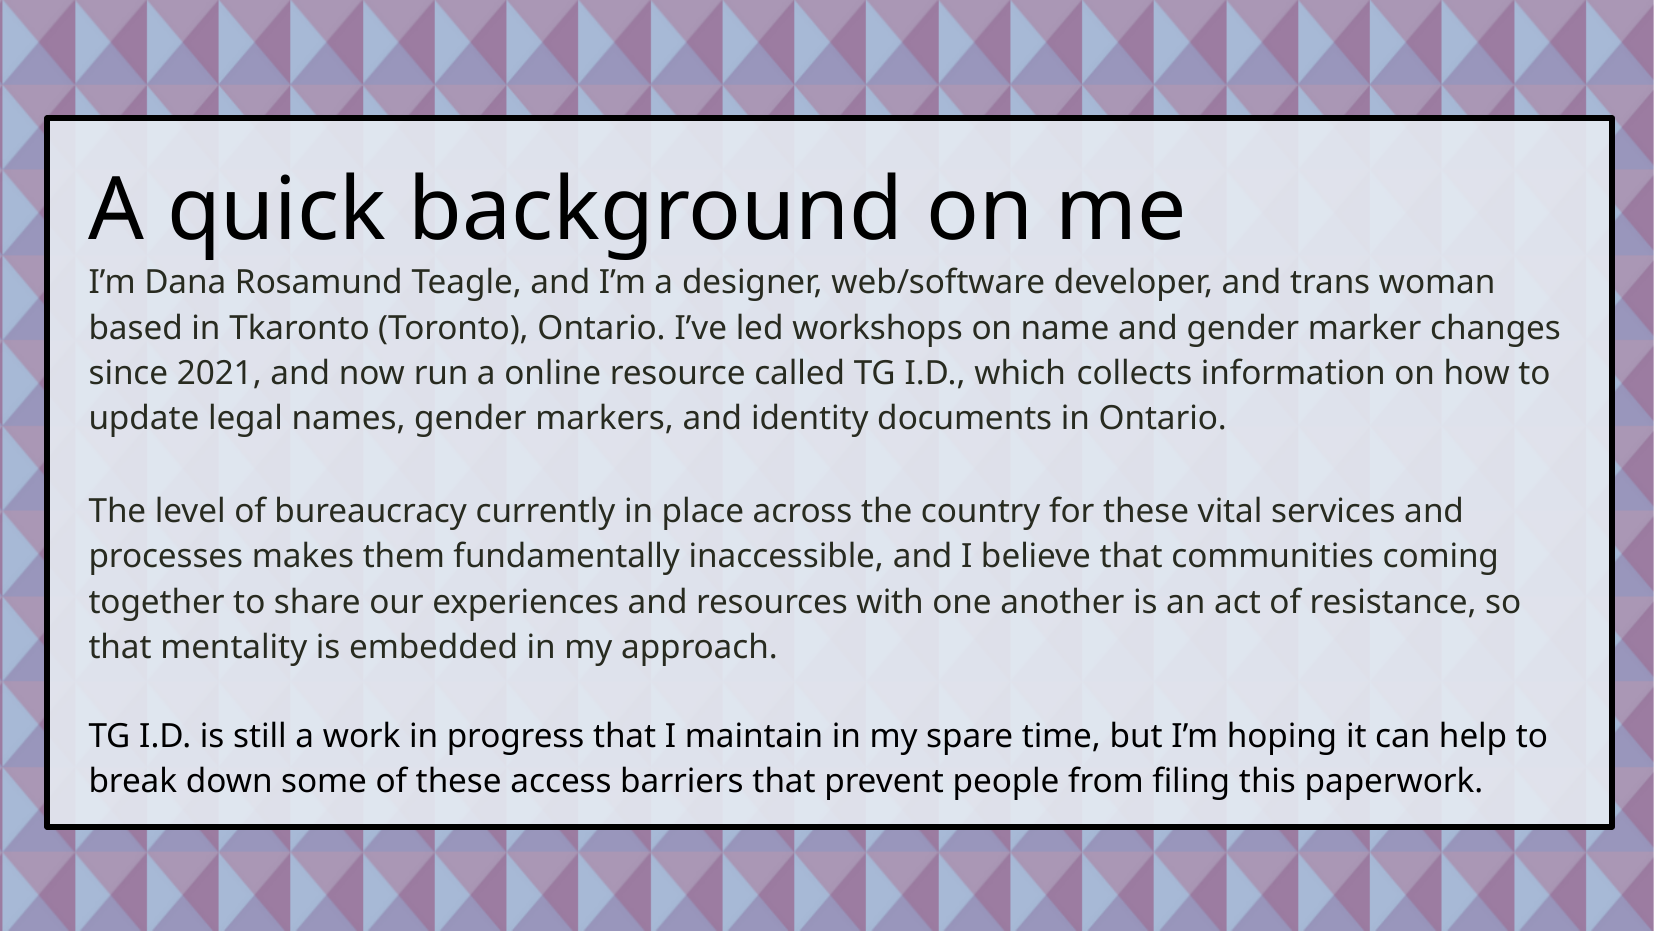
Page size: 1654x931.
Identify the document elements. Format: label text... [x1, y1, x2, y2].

subtitle I’m Dana Rosamund Teagle, and I’m a designer, web/software developer, and trans woman based in Tkaronto (Toronto), Ontario. I’ve led workshops on name and gender marker changes since 2021, and now run a online resource called TG I.D., which collects information on how to update legal names, gender markers, and identity documents in Ontario. The level of bureaucracy currently in place across the country for these vital services and processes makes them fundamentally inaccessible, and I believe that communities coming together to share our experiences and resources with one another is an act of resistance, so that mentality is embedded in my approach. TG I.D. is still a work in progress that I maintain in my spare time, but I’m hoping it can help to break down some of these access barriers that prevent people from filing this paperwork. [88, 281, 1583, 780]
title A quick background on me [88, 153, 1199, 259]
text_box [47, 118, 1613, 827]
picture [0, 0, 1654, 931]
